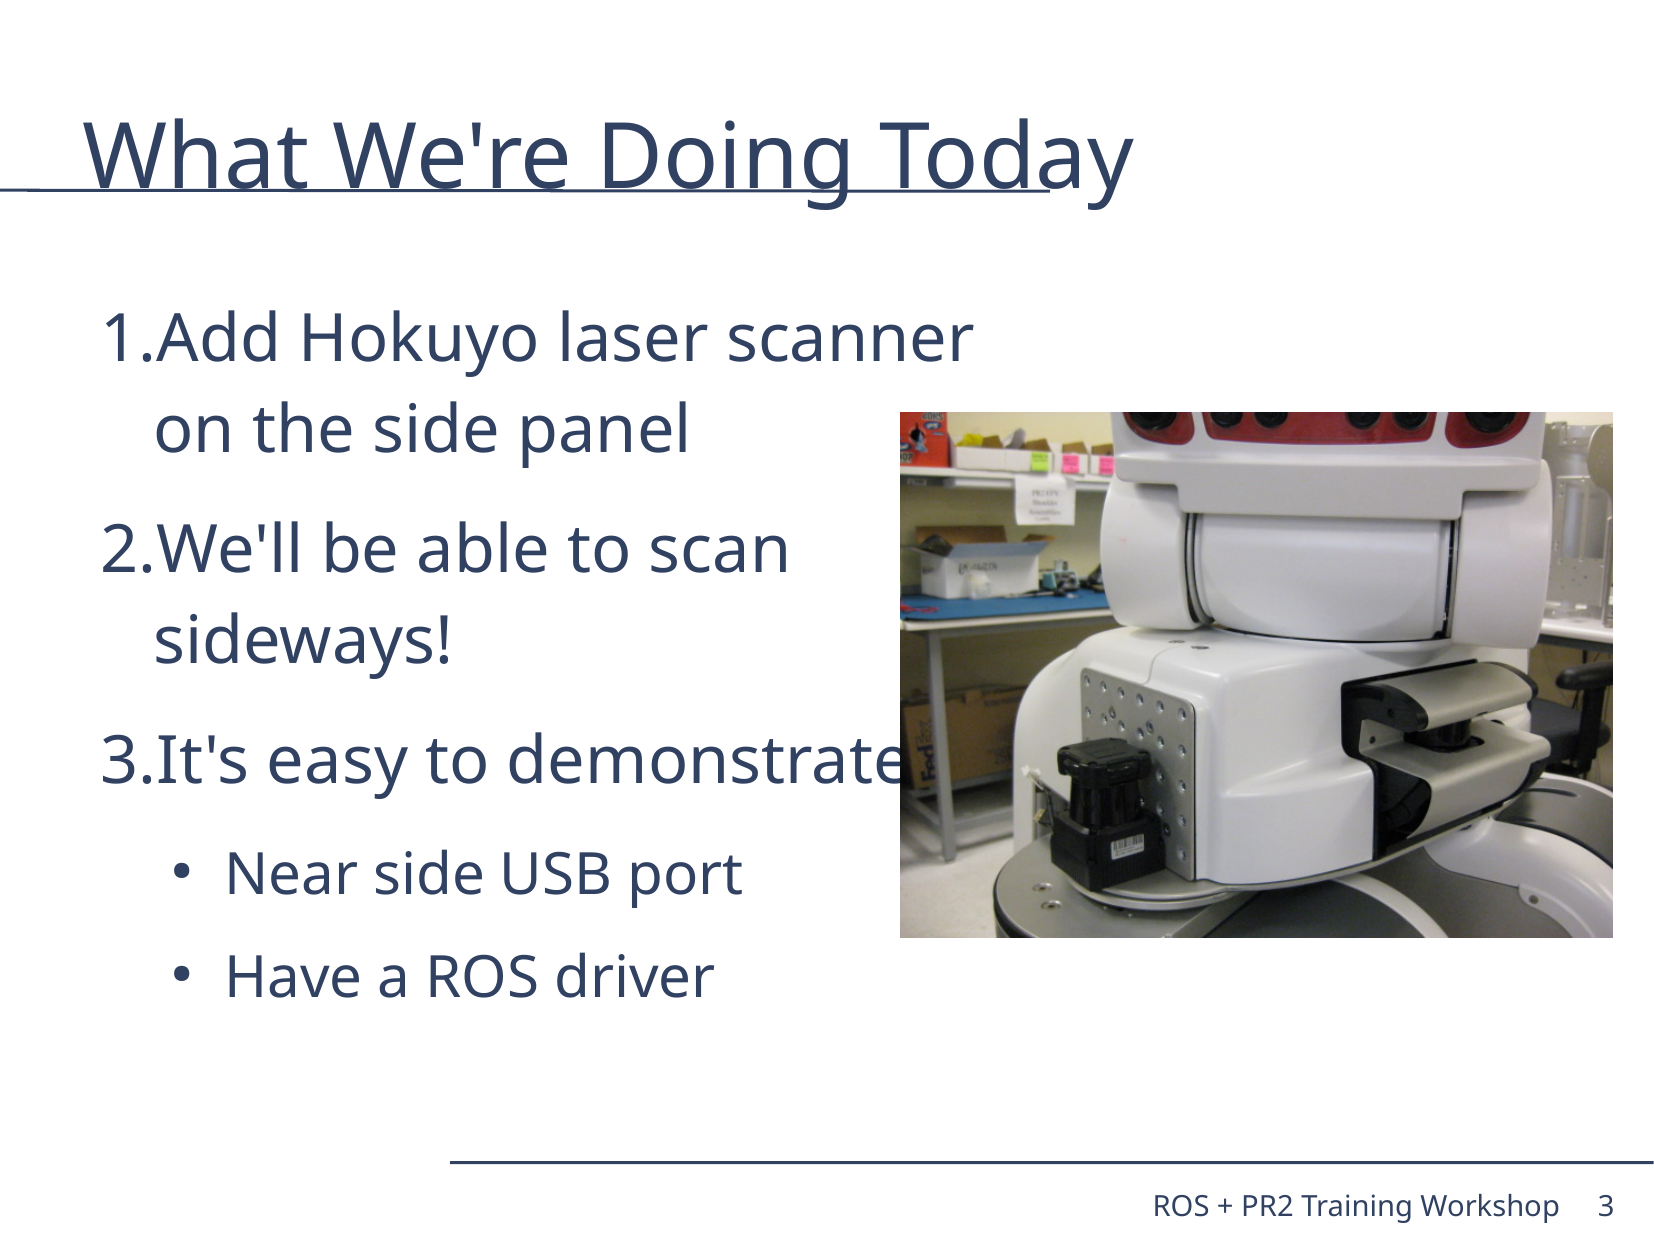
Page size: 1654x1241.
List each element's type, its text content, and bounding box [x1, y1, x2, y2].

picture [900, 412, 1613, 938]
list Add Hokuyo laser scanner on the side panel We'll be able to scan sideways! It's easy to demonstrate Near side USB port Have a ROS driver [82, 290, 1013, 1094]
title What We're Doing Today [82, 49, 1571, 257]
